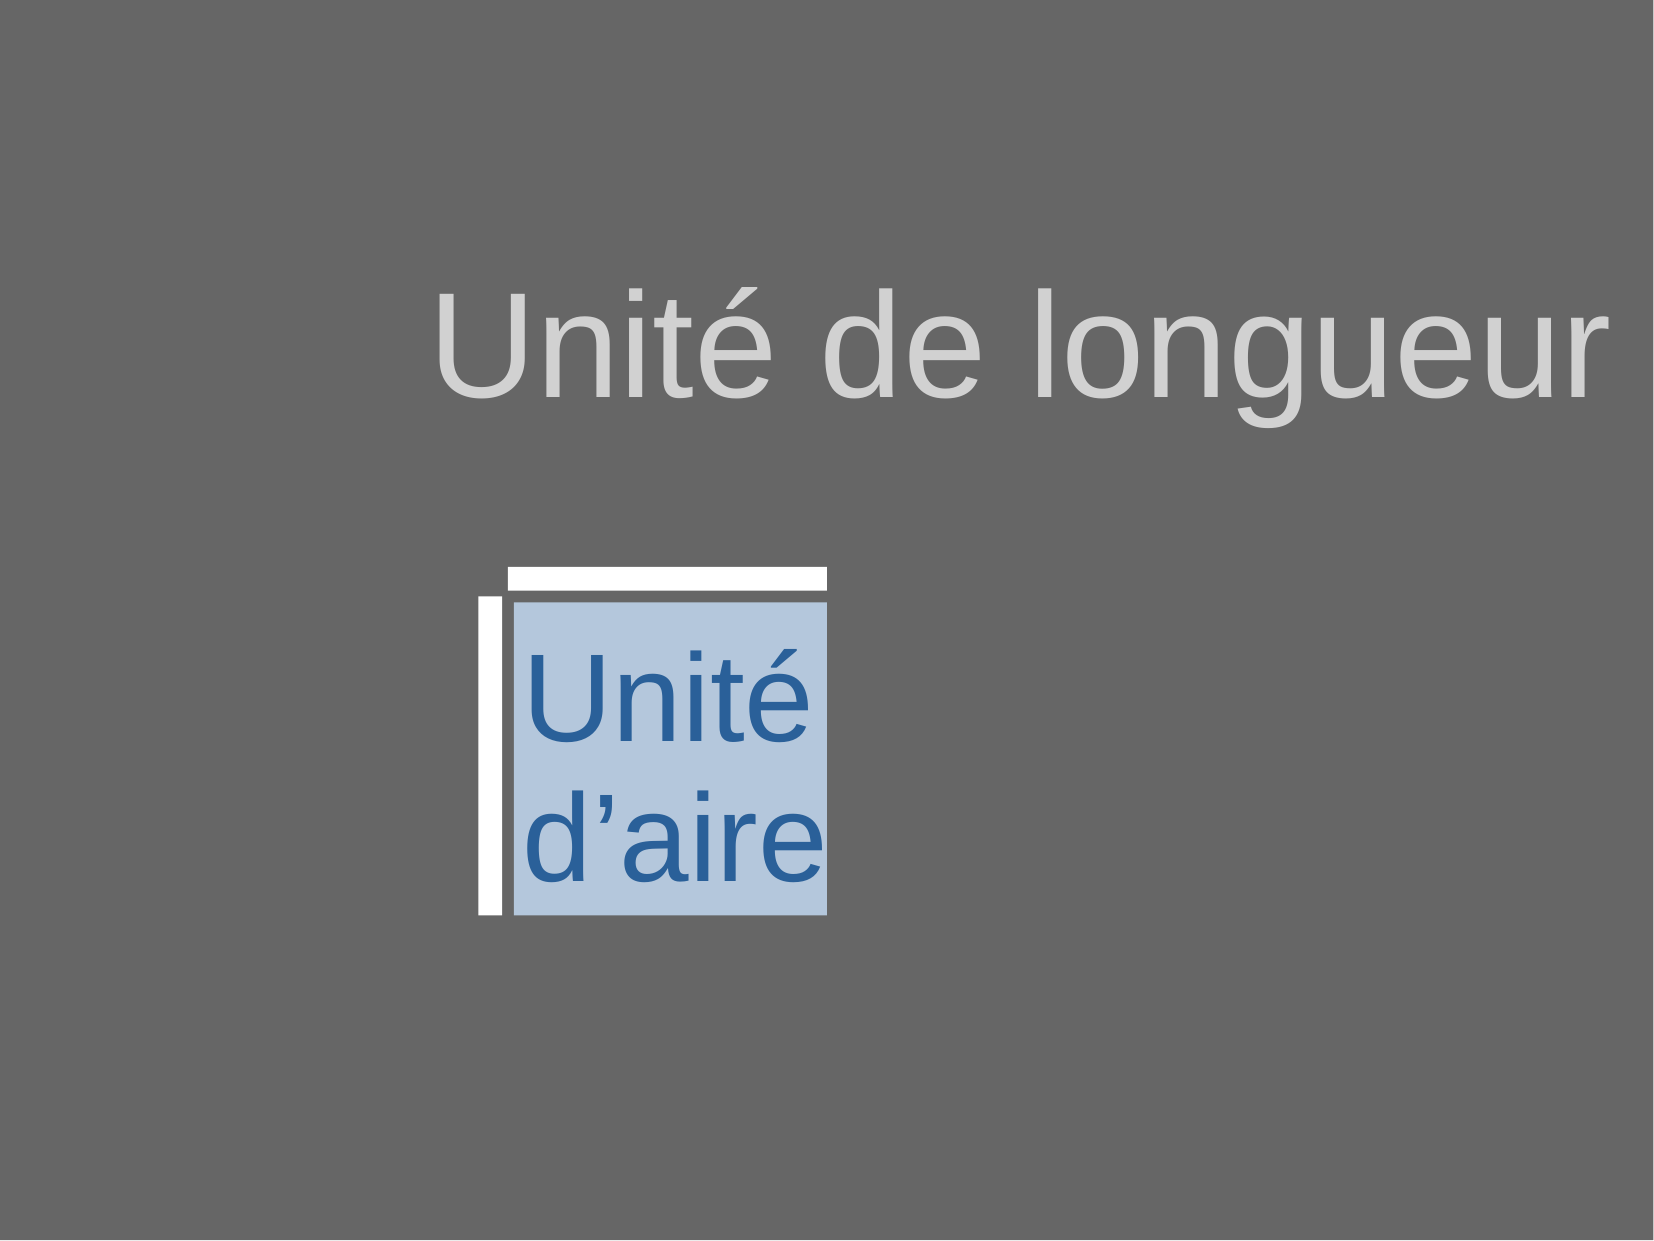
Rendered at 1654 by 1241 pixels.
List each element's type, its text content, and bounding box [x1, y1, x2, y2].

text_box Unité de longueur [413, 254, 1642, 438]
text_box [0, 0, 1654, 1241]
text_box Unité d’aire [507, 620, 869, 1056]
